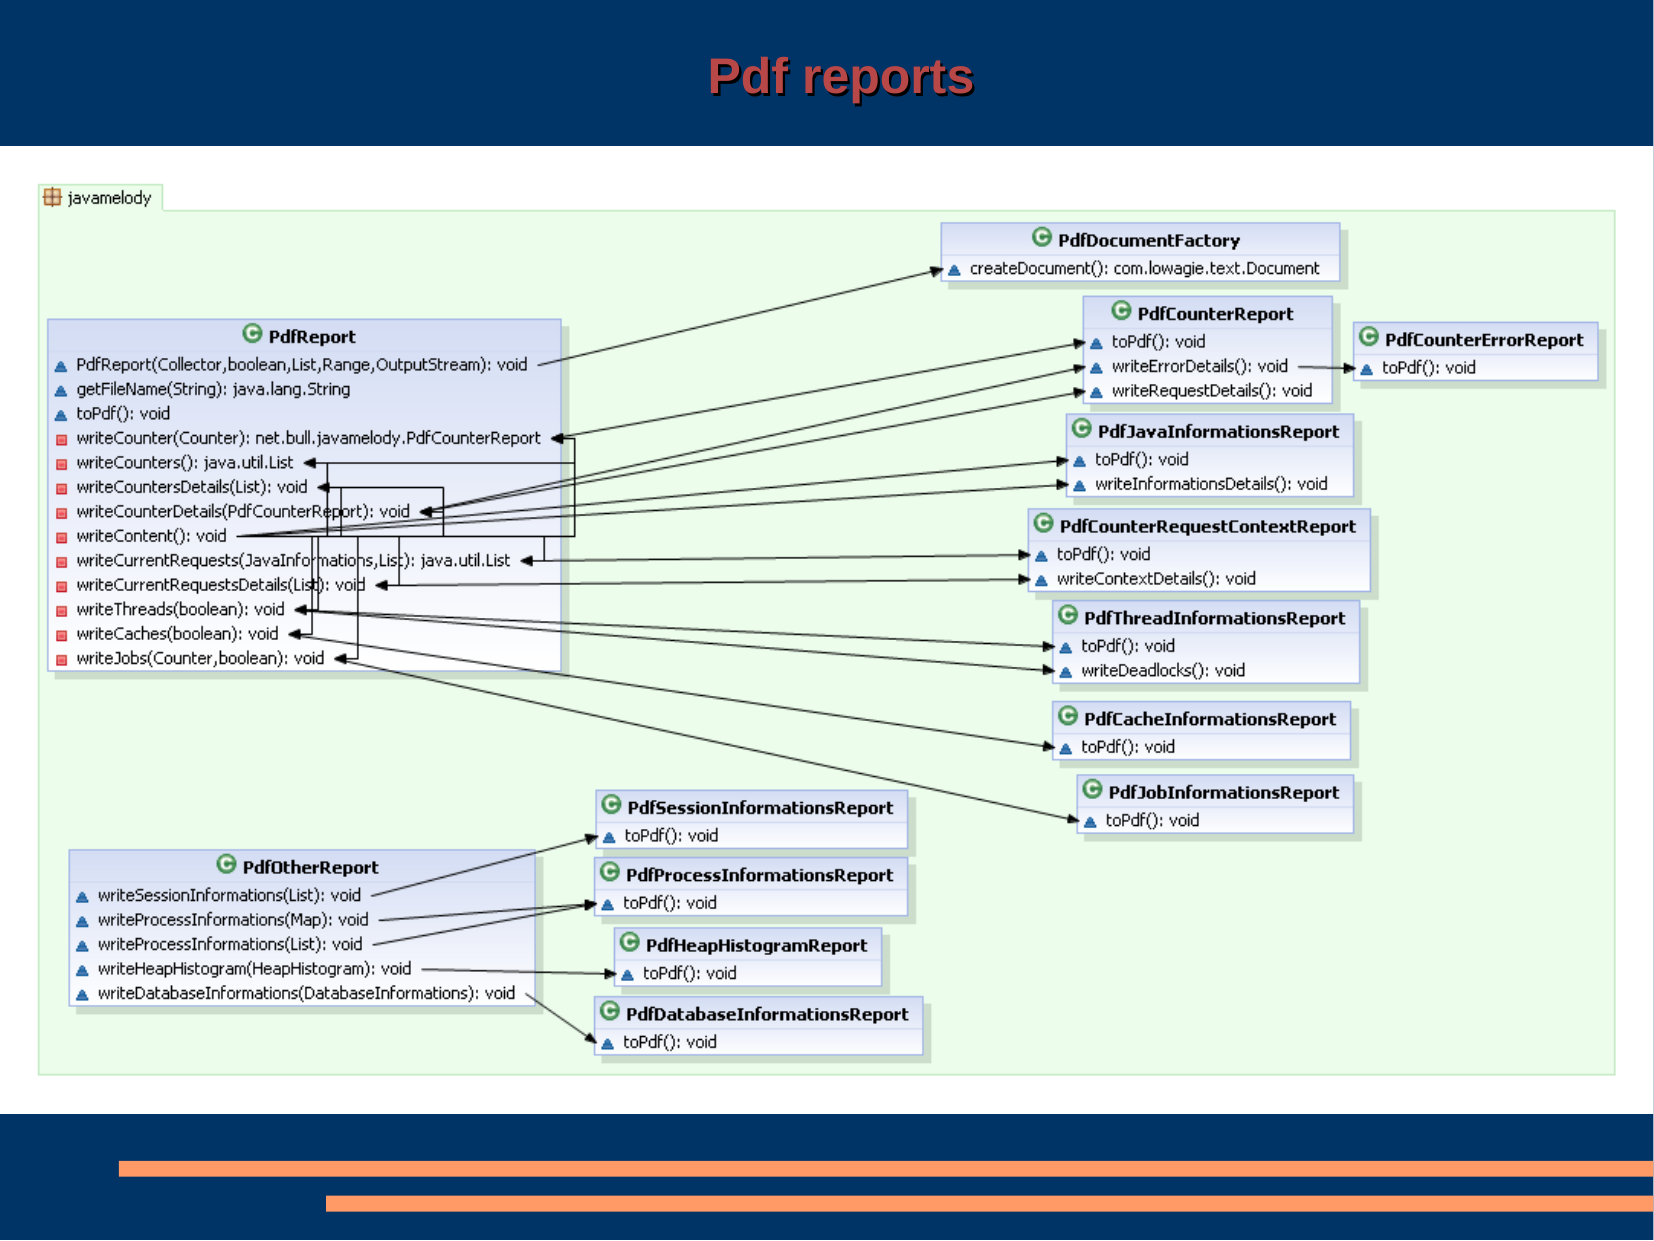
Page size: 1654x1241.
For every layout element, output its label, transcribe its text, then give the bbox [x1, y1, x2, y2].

picture [0, 146, 1654, 1114]
text_box Pdf reports [692, 41, 1004, 146]
